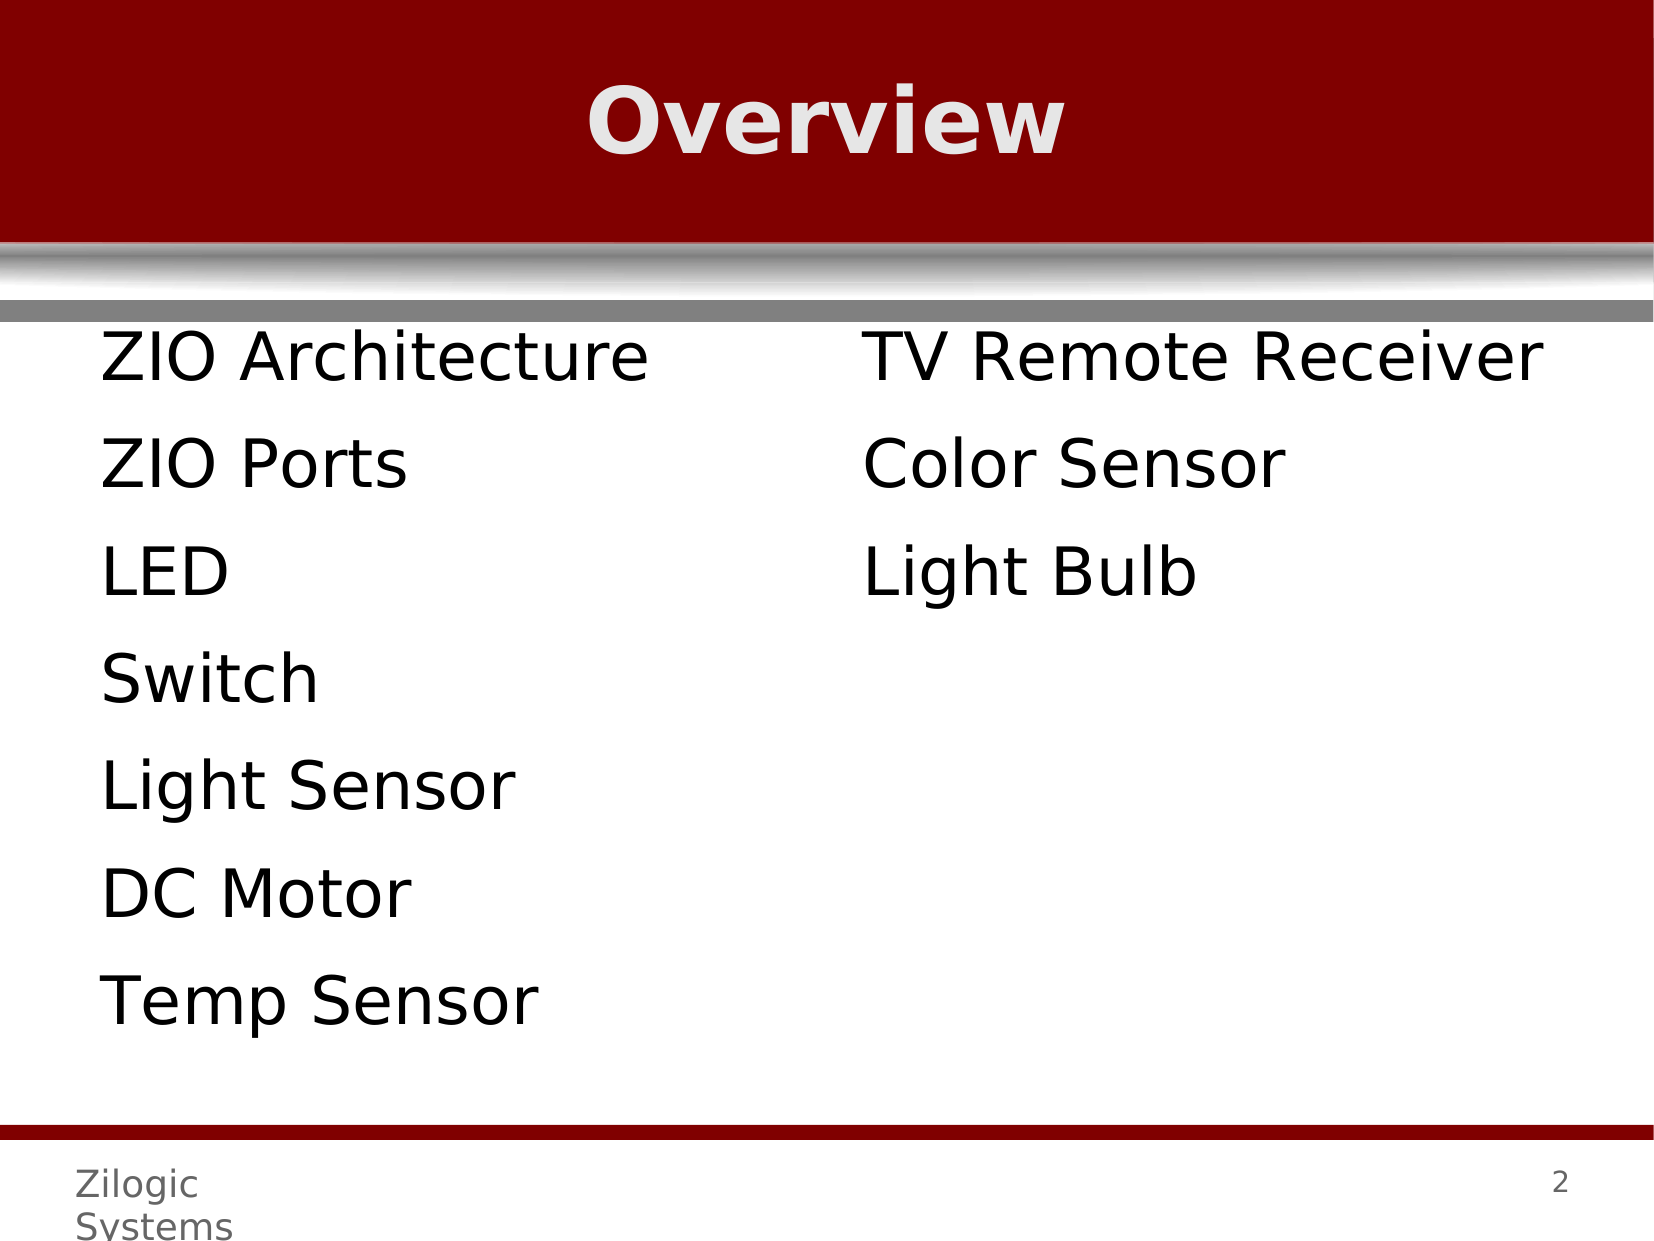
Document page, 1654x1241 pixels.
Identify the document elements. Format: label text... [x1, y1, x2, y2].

title Overview [82, 18, 1571, 226]
list TV Remote Receiver Color Sensor Light Bulb [845, 318, 1572, 1094]
list ZIO Architecture ZIO Ports LED Switch Light Sensor DC Motor Temp Sensor [82, 318, 809, 1109]
